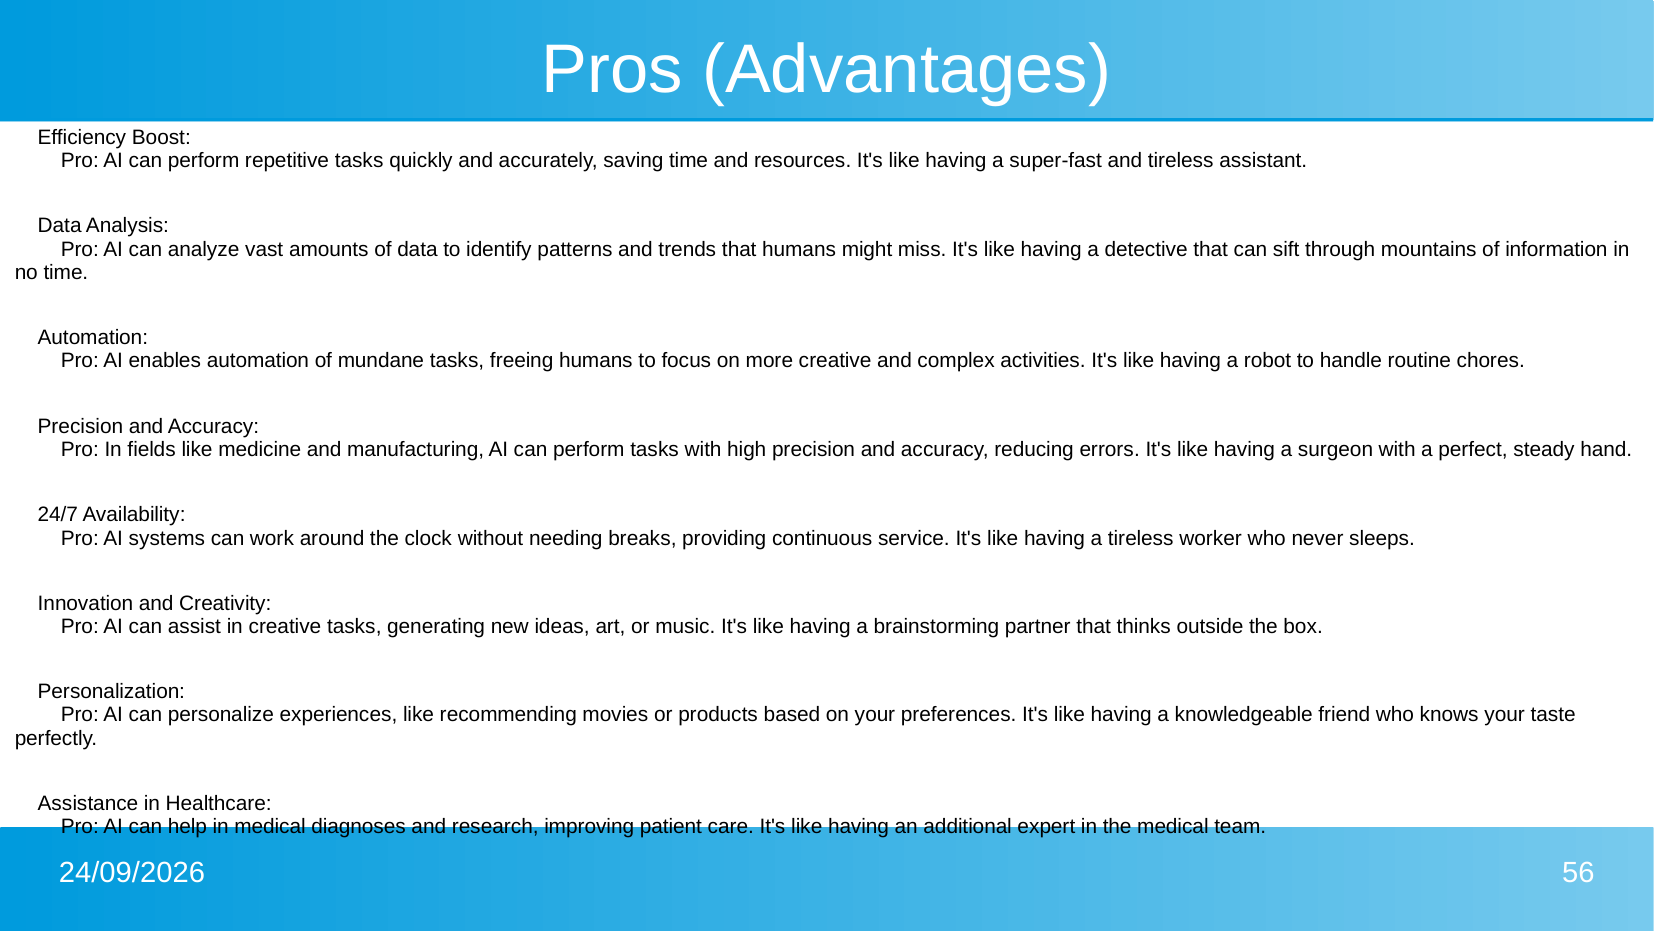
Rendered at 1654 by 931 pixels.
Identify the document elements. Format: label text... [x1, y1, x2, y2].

title Pros (Advantages) [59, 29, 1595, 108]
text_box Efficiency Boost: Pro: AI can perform repetitive tasks quickly and accurately, saving time and resources. It's like having a super-fast and tireless assistant. Data Analysis: Pro: AI can analyze vast amounts of data to identify patterns and trends that humans might miss. It's like having a detective that can sift through mountains of information in no time. Automation: Pro: AI enables automation of mundane tasks, freeing humans to focus on more creative and complex activities. It's like having a robot to handle routine chores. Precision and Accuracy: Pro: In fields like medicine and manufacturing, AI can perform tasks with high precision and accuracy, reducing errors. It's like having a surgeon with a perfect, steady hand. 24/7 Availability: Pro: AI systems can work around the clock without needing breaks, providing continuous service. It's like having a tireless worker who never sleeps. Innovation and Creativity: Pro: AI can assist in creative tasks, generating new ideas, art, or music. It's like having a brainstorming partner that thinks outside the box. Personalization: Pro: AI can personalize experiences, like recommending movies or products based on your preferences. It's like having a knowledgeable friend who knows your taste perfectly. Assistance in Healthcare: Pro: AI can help in medical diagnoses and research, improving patient care. It's like having an additional expert in the medical team. [0, 118, 1654, 931]
